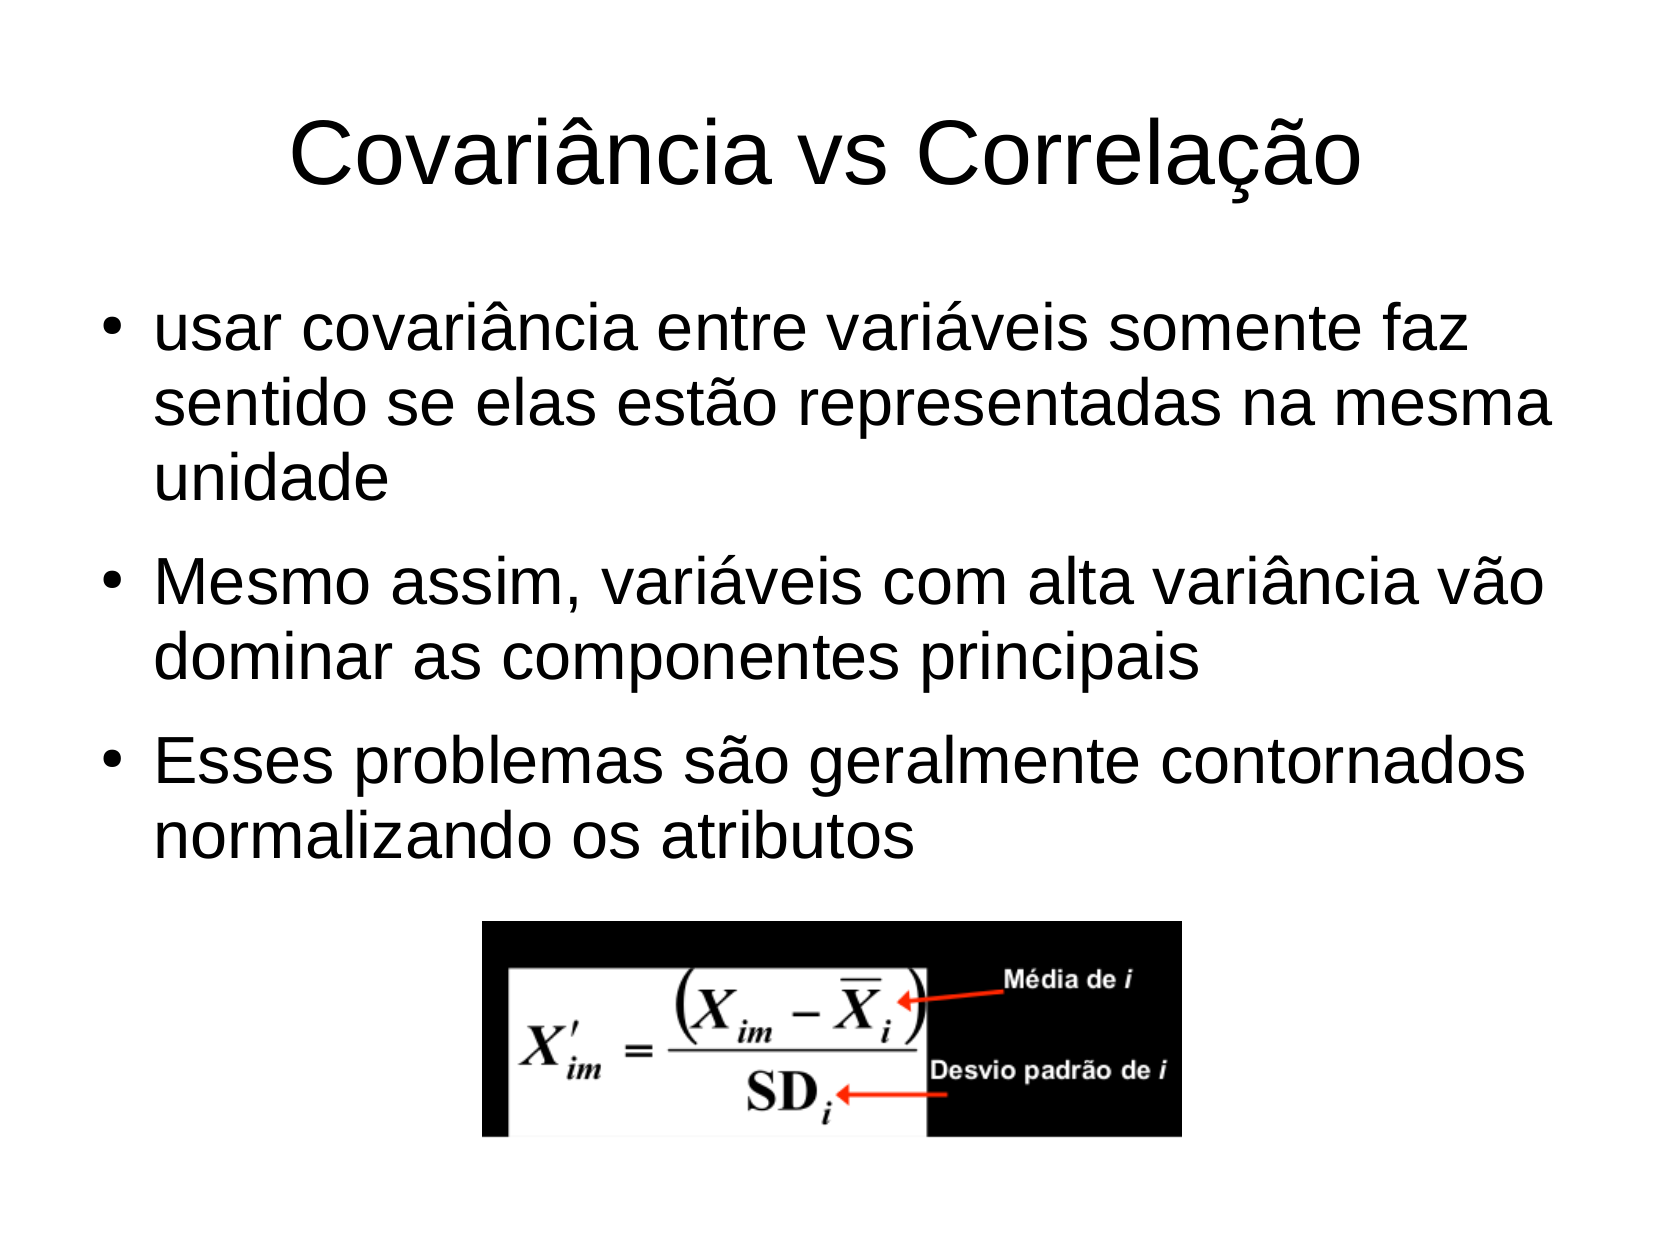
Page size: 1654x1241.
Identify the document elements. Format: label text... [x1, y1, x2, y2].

list usar covariância entre variáveis somente faz sentido se elas estão representadas na mesma unidade Mesmo assim, variáveis com alta variância vão dominar as componentes principais Esses problemas são geralmente contornados normalizando os atributos [82, 290, 1571, 1010]
picture [482, 921, 1182, 1156]
title Covariância vs Correlação [82, 49, 1571, 257]
